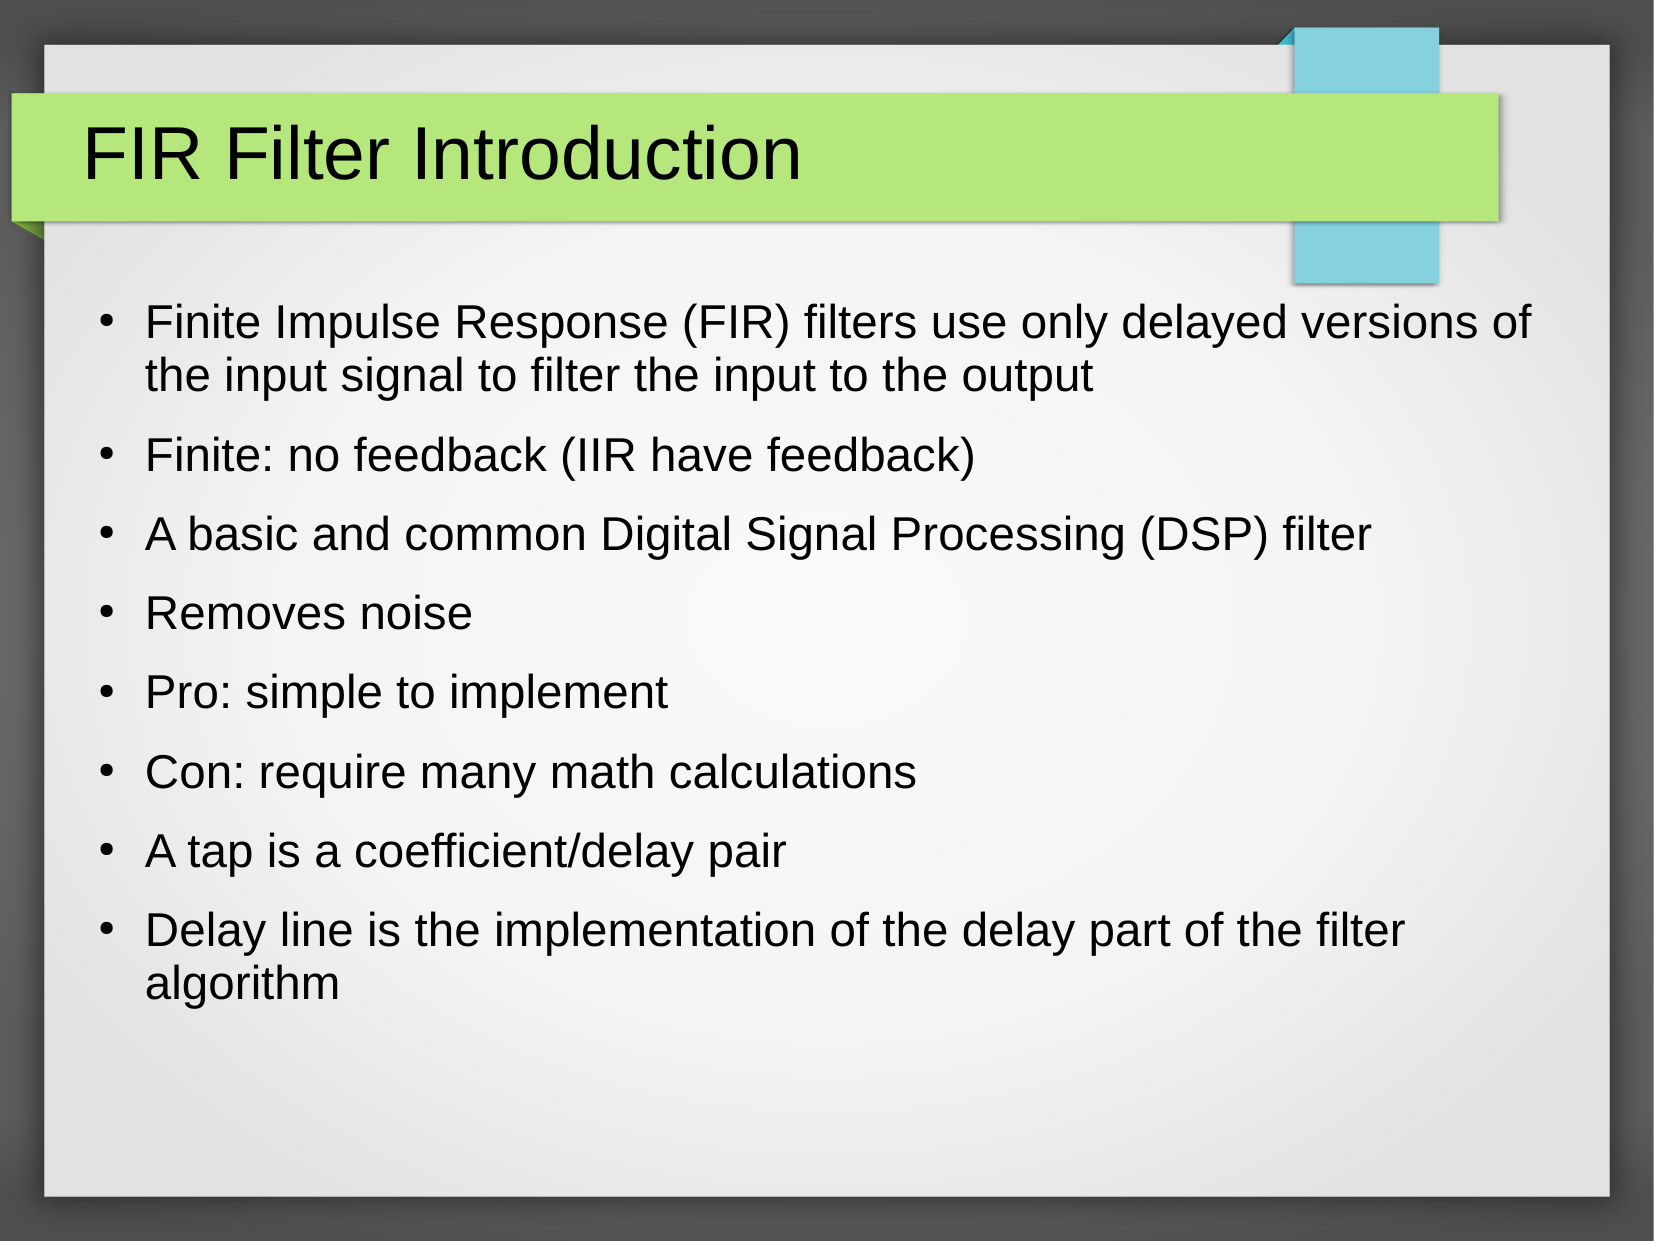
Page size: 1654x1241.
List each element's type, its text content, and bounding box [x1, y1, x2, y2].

list Finite Impulse Response (FIR) filters use only delayed versions of the input signal to filter the input to the output Finite: no feedback (IIR have feedback) A basic and common Digital Signal Processing (DSP) filter Removes noise Pro: simple to implement Con: require many math calculations A tap is a coefficient/delay pair Delay line is the implementation of the delay part of the filter algorithm [82, 295, 1571, 1015]
picture [0, 0, 1654, 1241]
title FIR Filter Introduction [82, 94, 1264, 213]
